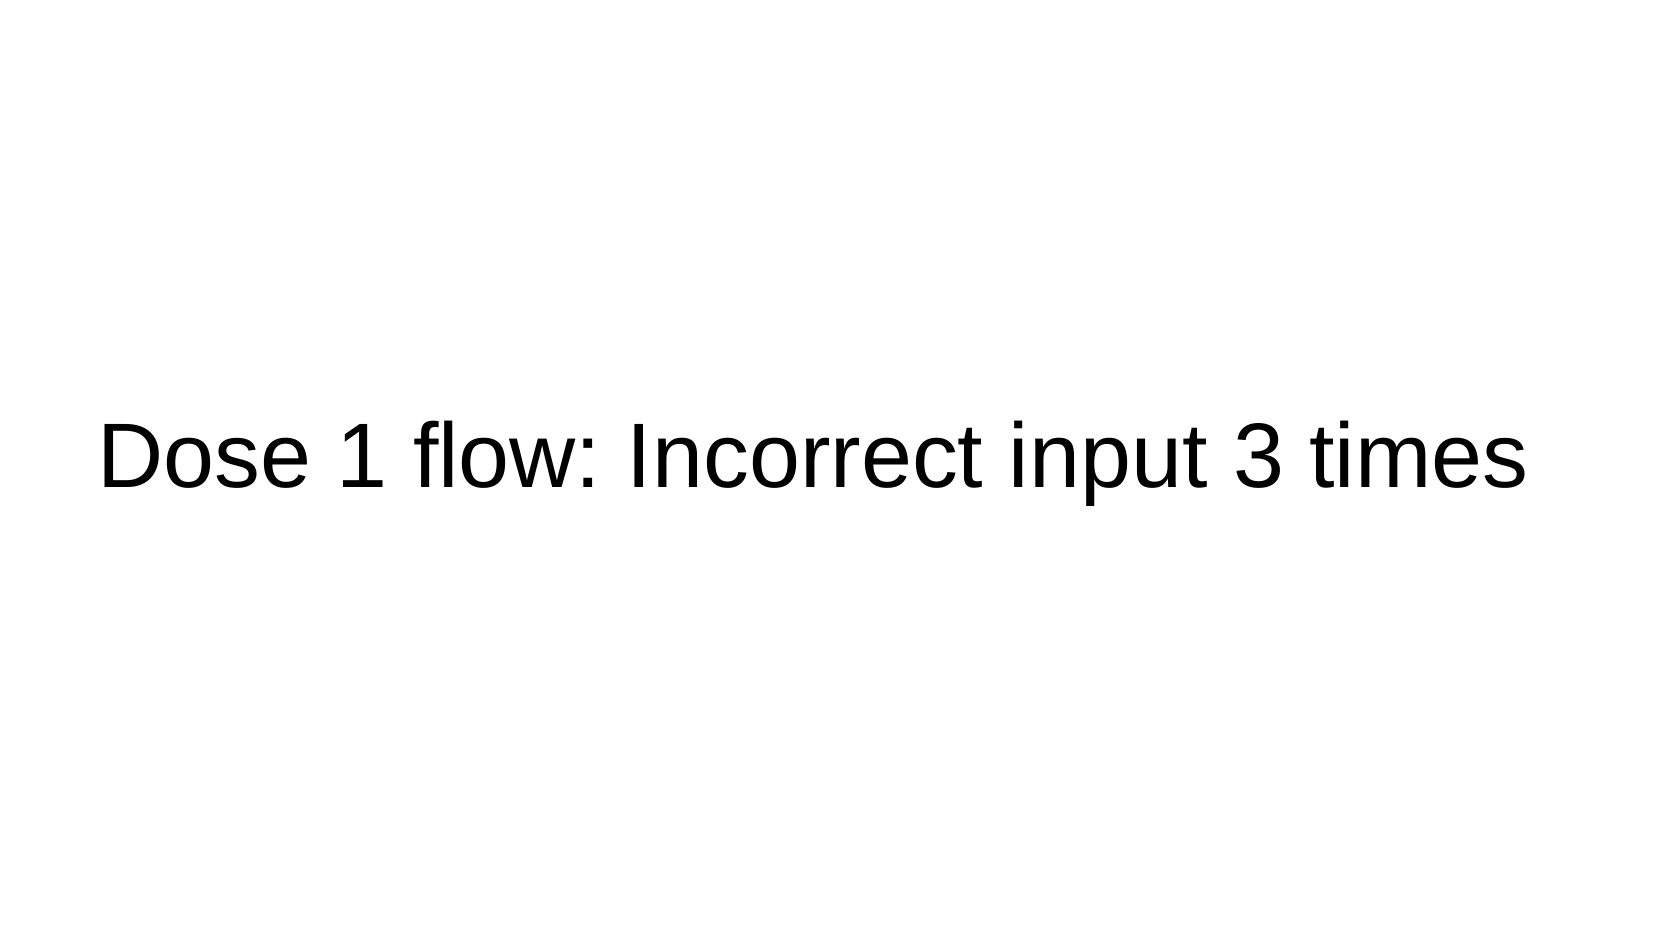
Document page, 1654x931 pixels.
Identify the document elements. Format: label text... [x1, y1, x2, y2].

title Dose 1 flow: Incorrect input 3 times [82, 37, 1571, 875]
